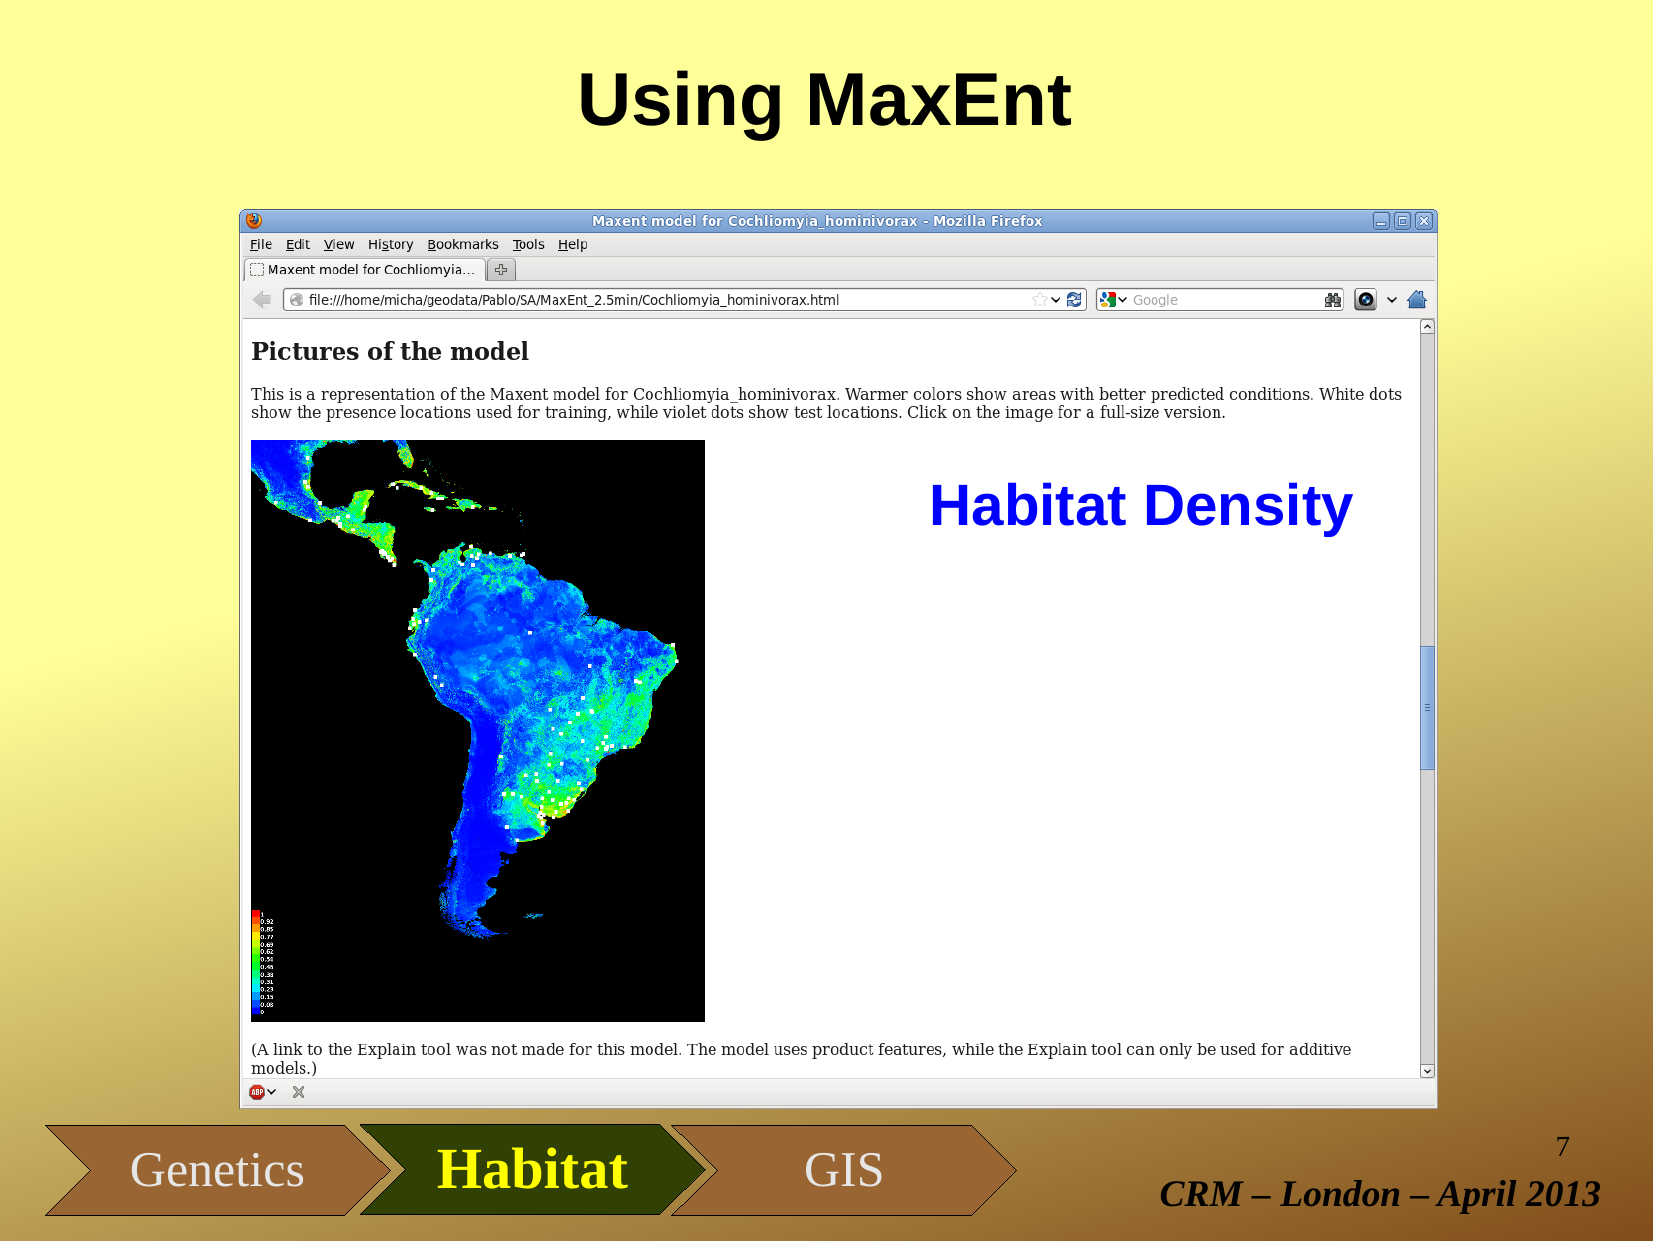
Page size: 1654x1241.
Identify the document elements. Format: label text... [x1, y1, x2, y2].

text_box Habitat Density [915, 465, 1370, 545]
title Using MaxEnt [60, 49, 1591, 151]
picture [239, 209, 1438, 1109]
